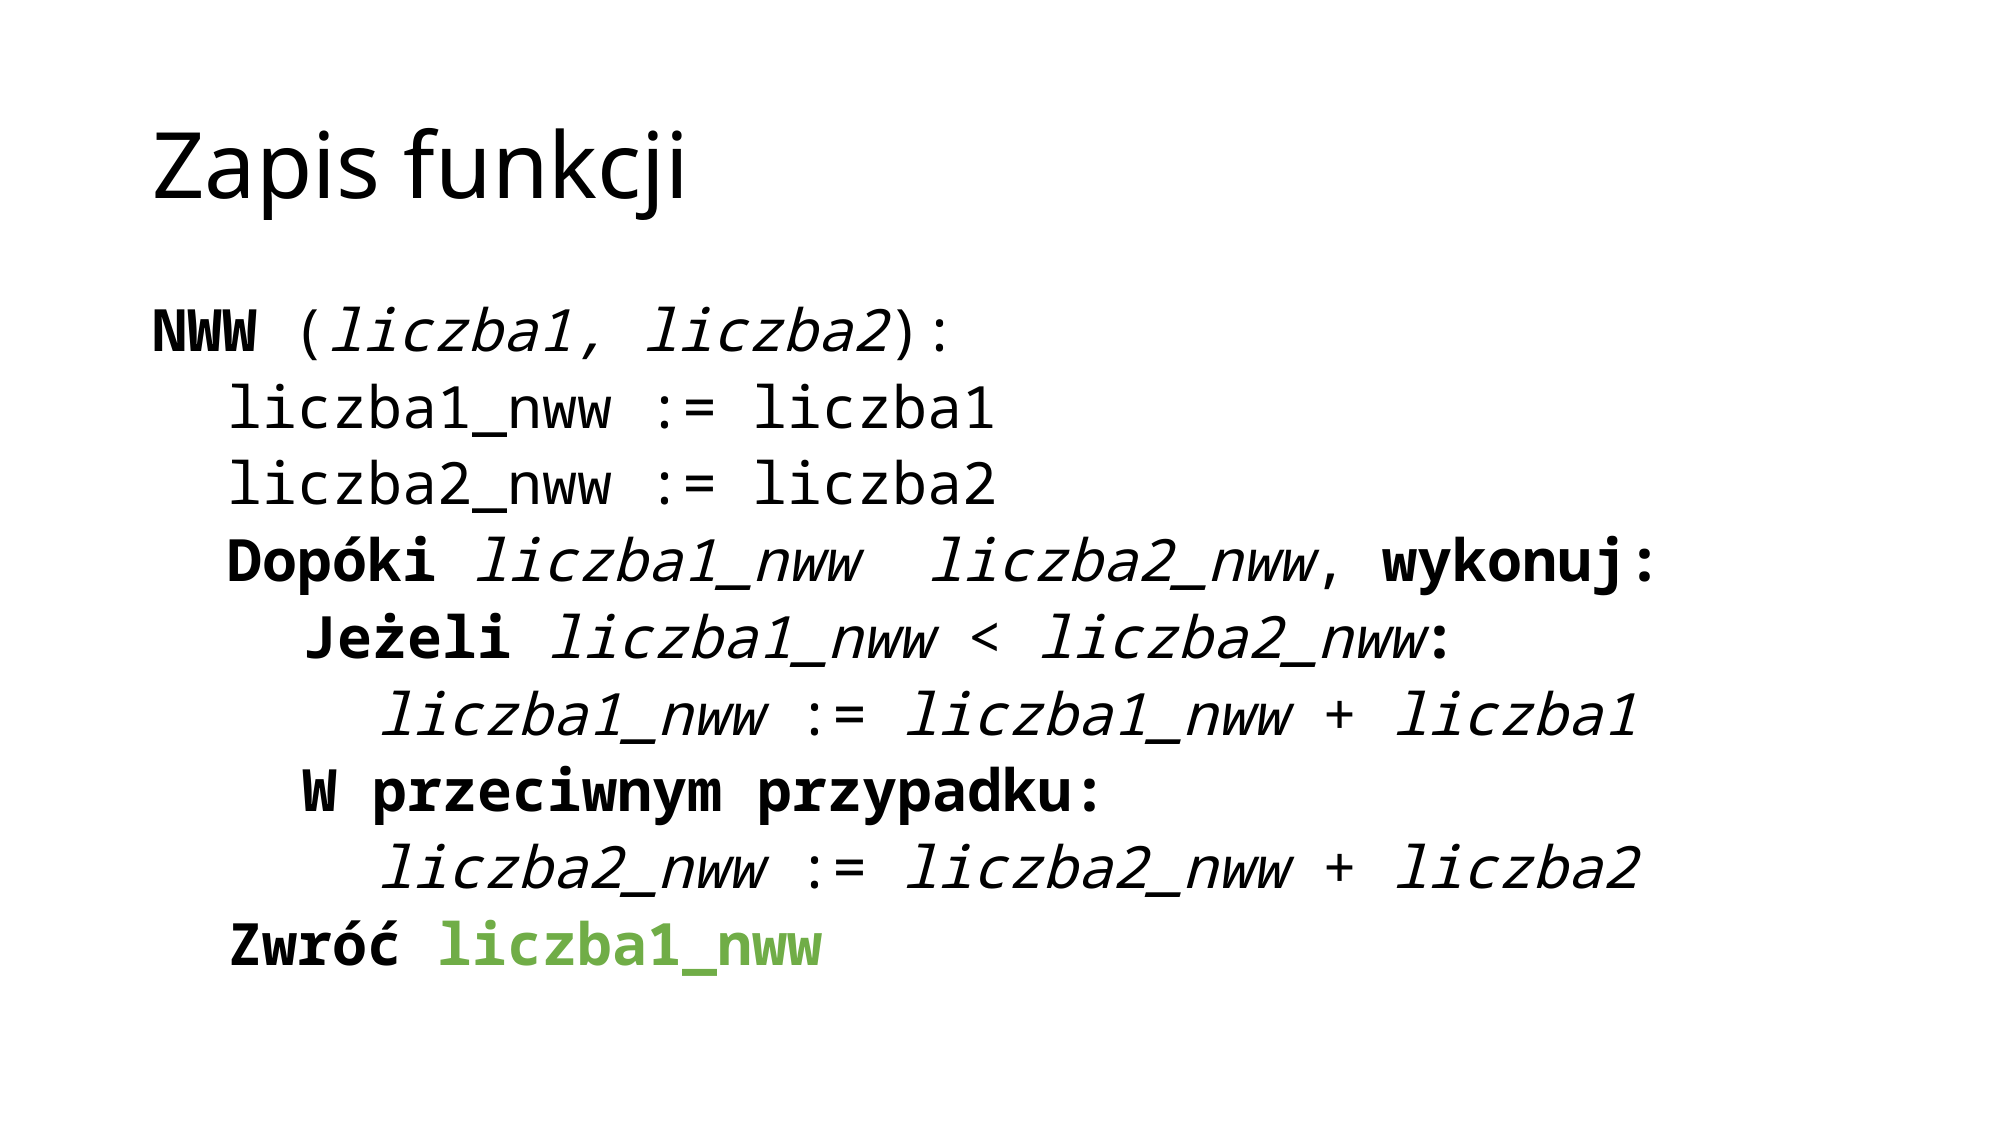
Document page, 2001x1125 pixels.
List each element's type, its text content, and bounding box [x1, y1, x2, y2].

list NWW (liczba1, liczba2): liczba1_nww := liczba1 liczba2_nww := liczba2 Dopóki liczba1_nww liczba2_nww, wykonuj: Jeżeli liczba1_nww < liczba2_nww: liczba1_nww := liczba1_nww + liczba1 W przeciwnym przypadku: liczba2_nww := liczba2_nww + liczba2 Zwróć liczba1_nww [137, 299, 1863, 1014]
title Zapis funkcji [137, 59, 1863, 278]
